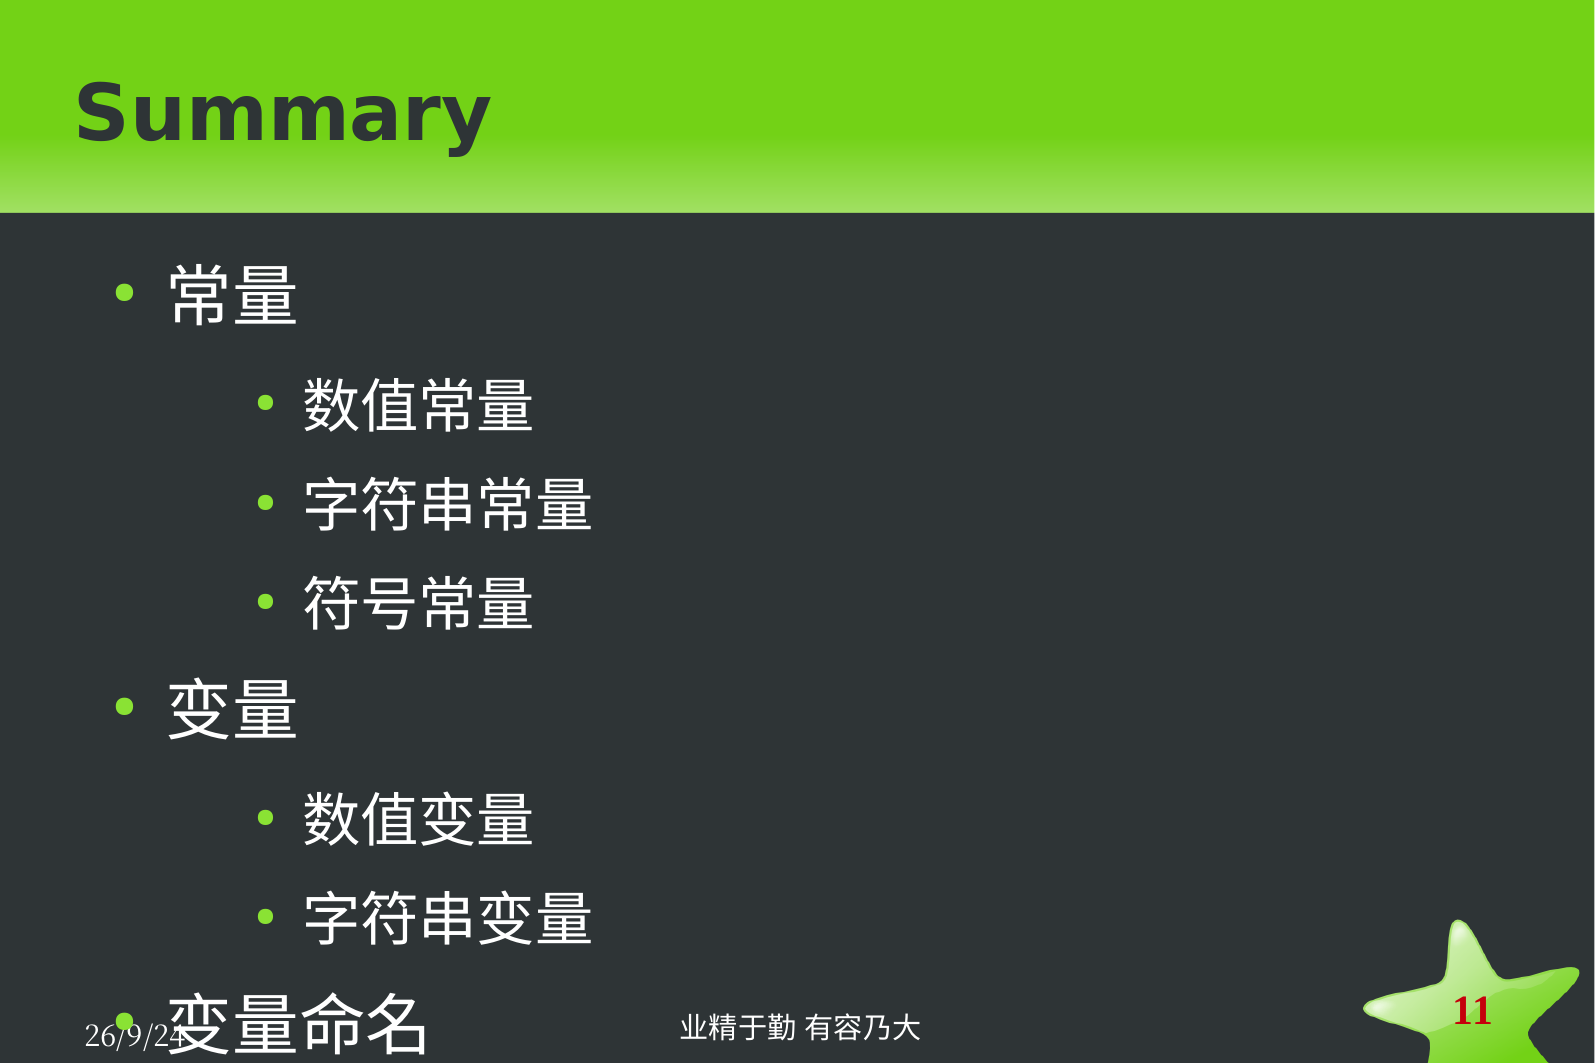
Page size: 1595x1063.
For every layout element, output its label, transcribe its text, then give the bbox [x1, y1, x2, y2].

list 常量 数值常量 字符串常量 符号常量 变量 数值变量 字符串变量 变量命名 [79, 248, 1515, 973]
picture [0, 0, 1595, 1063]
title Summary [74, 25, 1510, 203]
